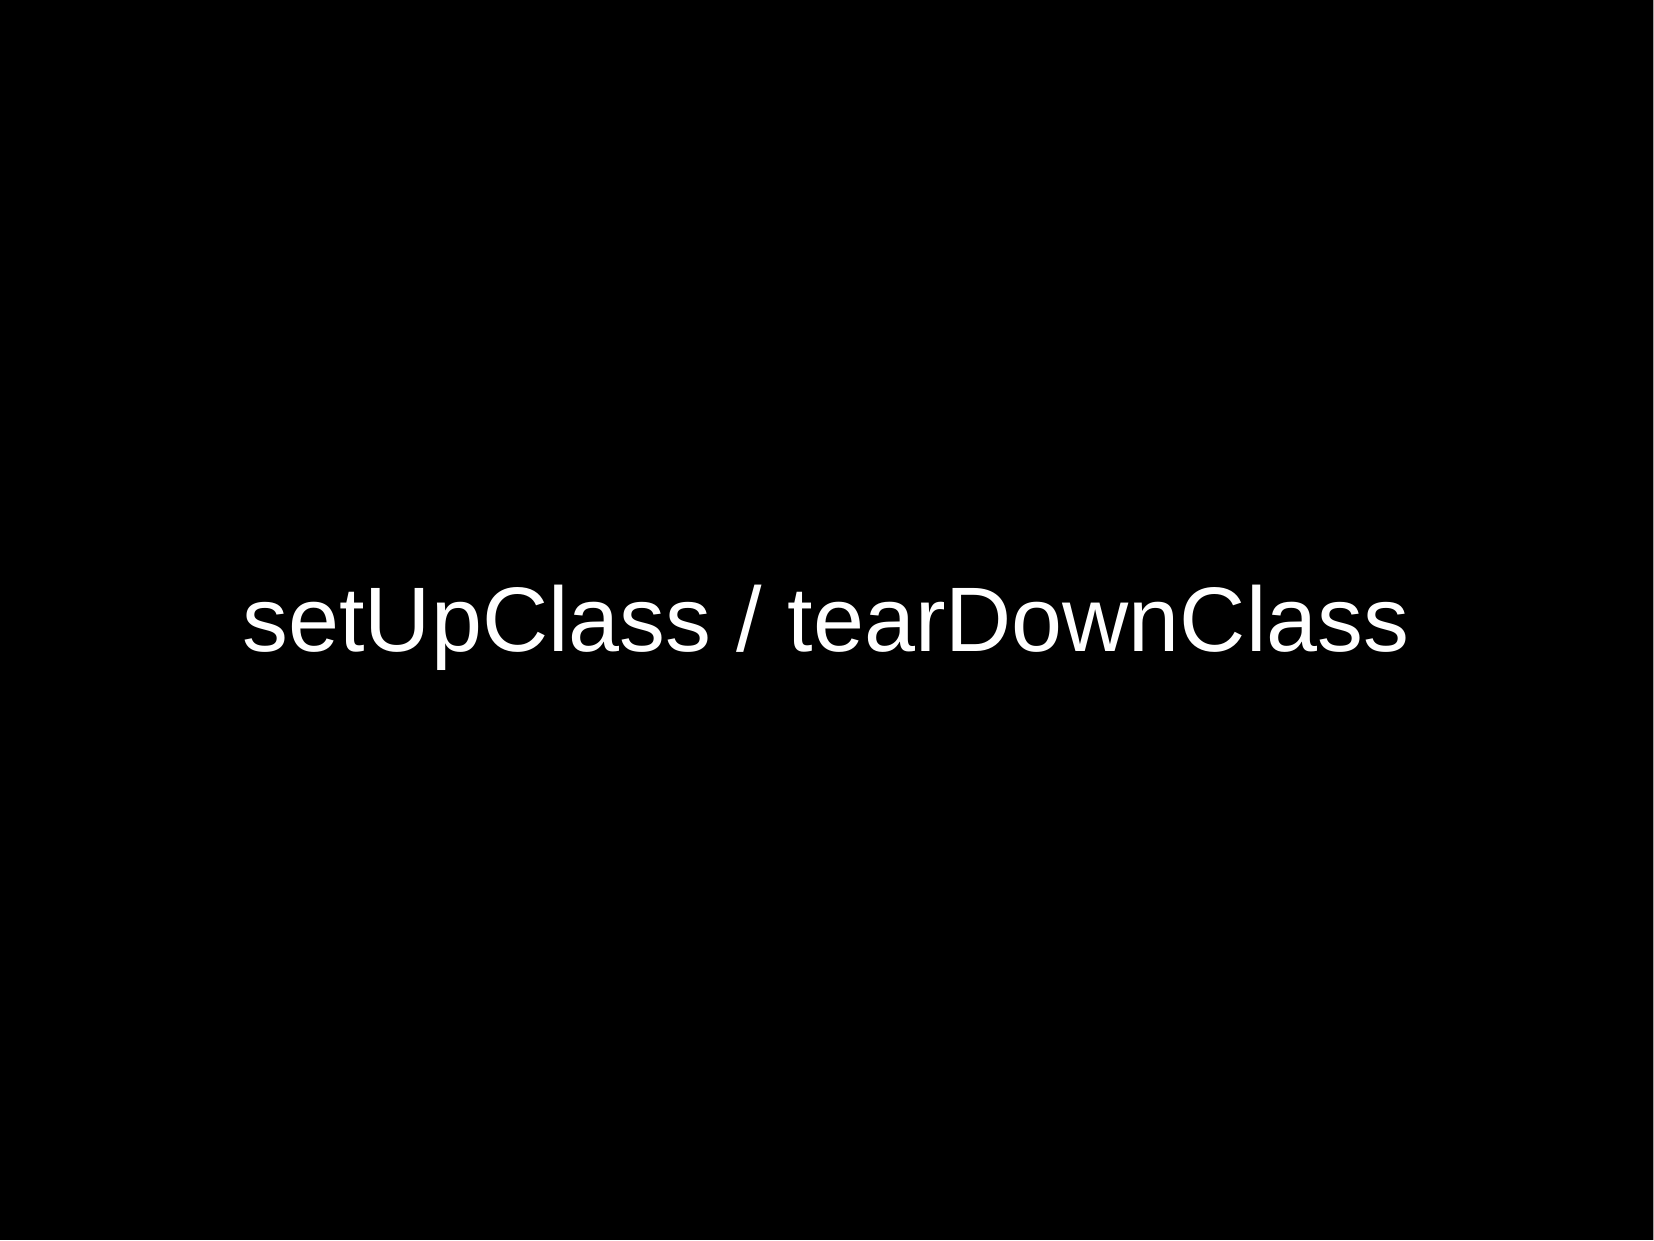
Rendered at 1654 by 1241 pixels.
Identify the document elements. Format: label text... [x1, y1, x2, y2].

title setUpClass / tearDownClass [82, 516, 1571, 724]
